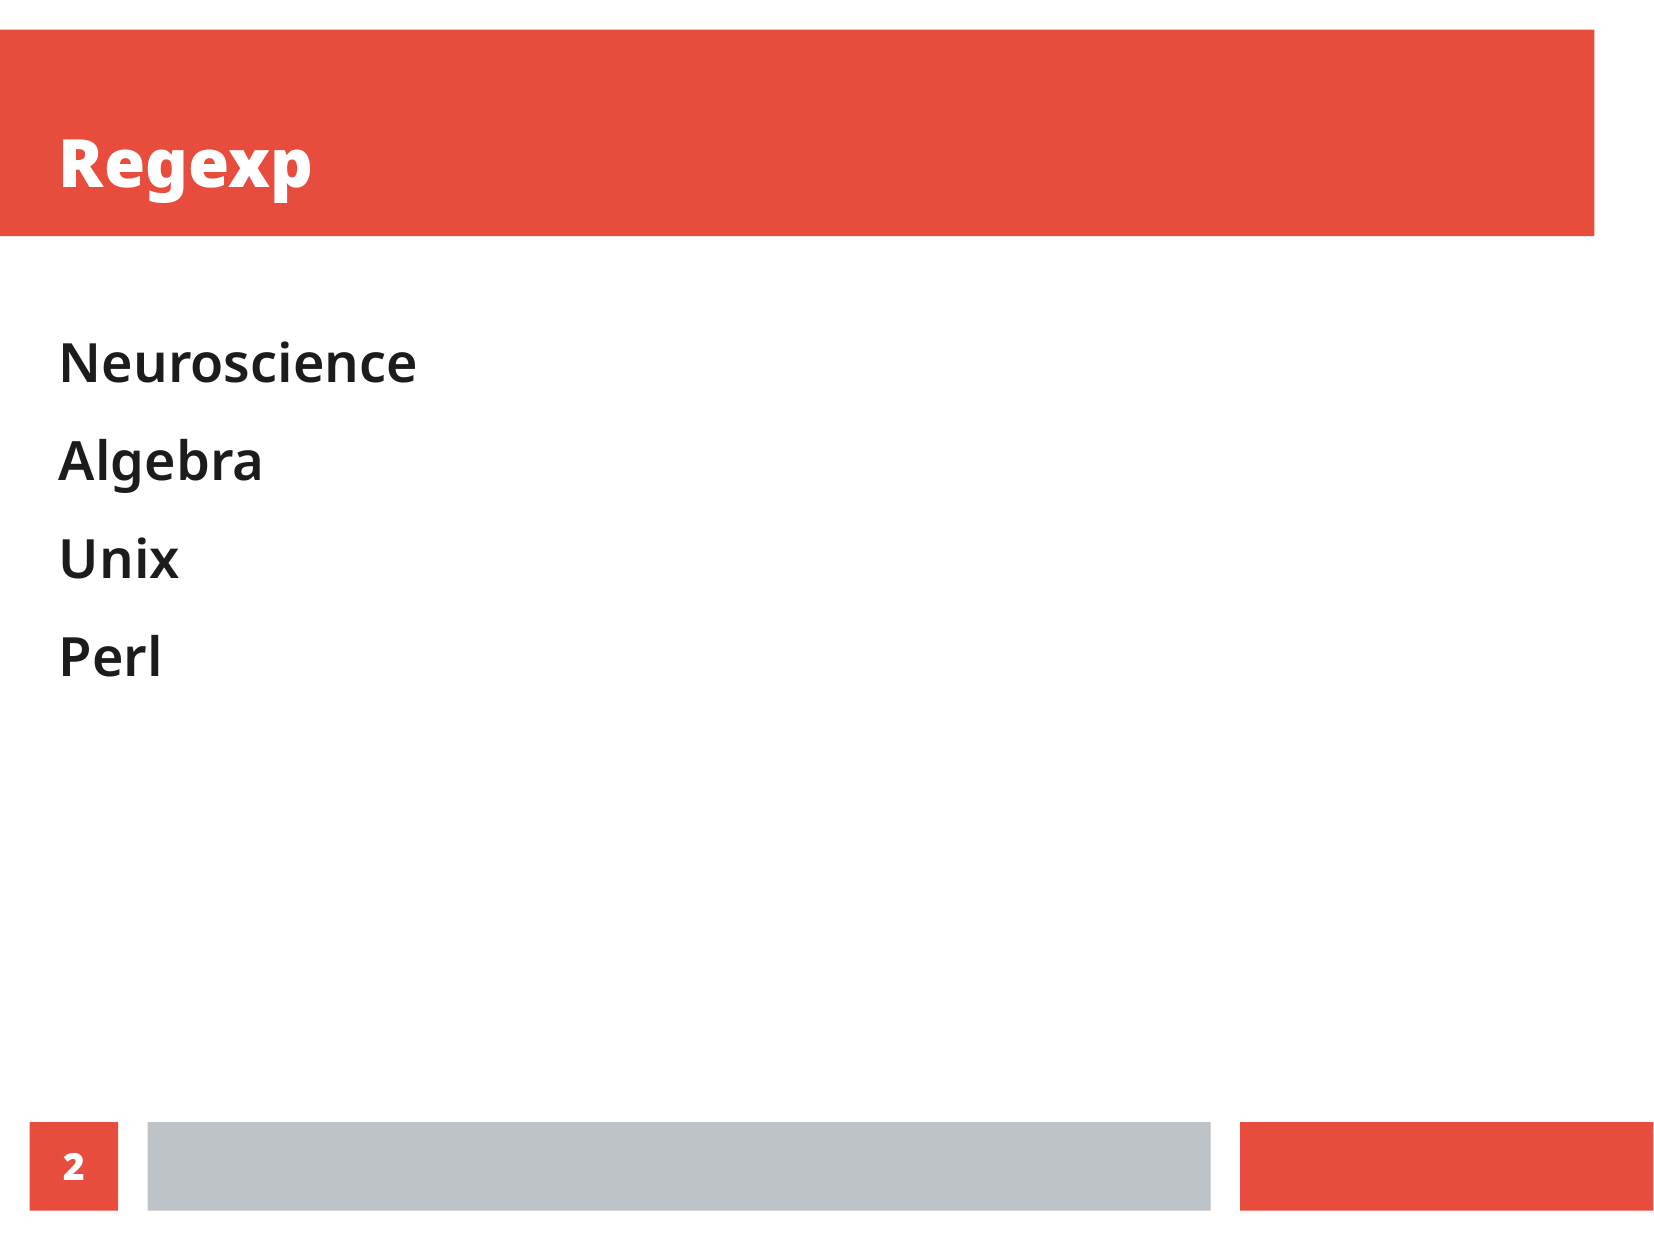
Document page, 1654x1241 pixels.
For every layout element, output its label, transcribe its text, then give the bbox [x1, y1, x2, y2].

title Regexp [59, 59, 1595, 207]
list Neuroscience Algebra Unix Perl [59, 324, 1565, 1093]
